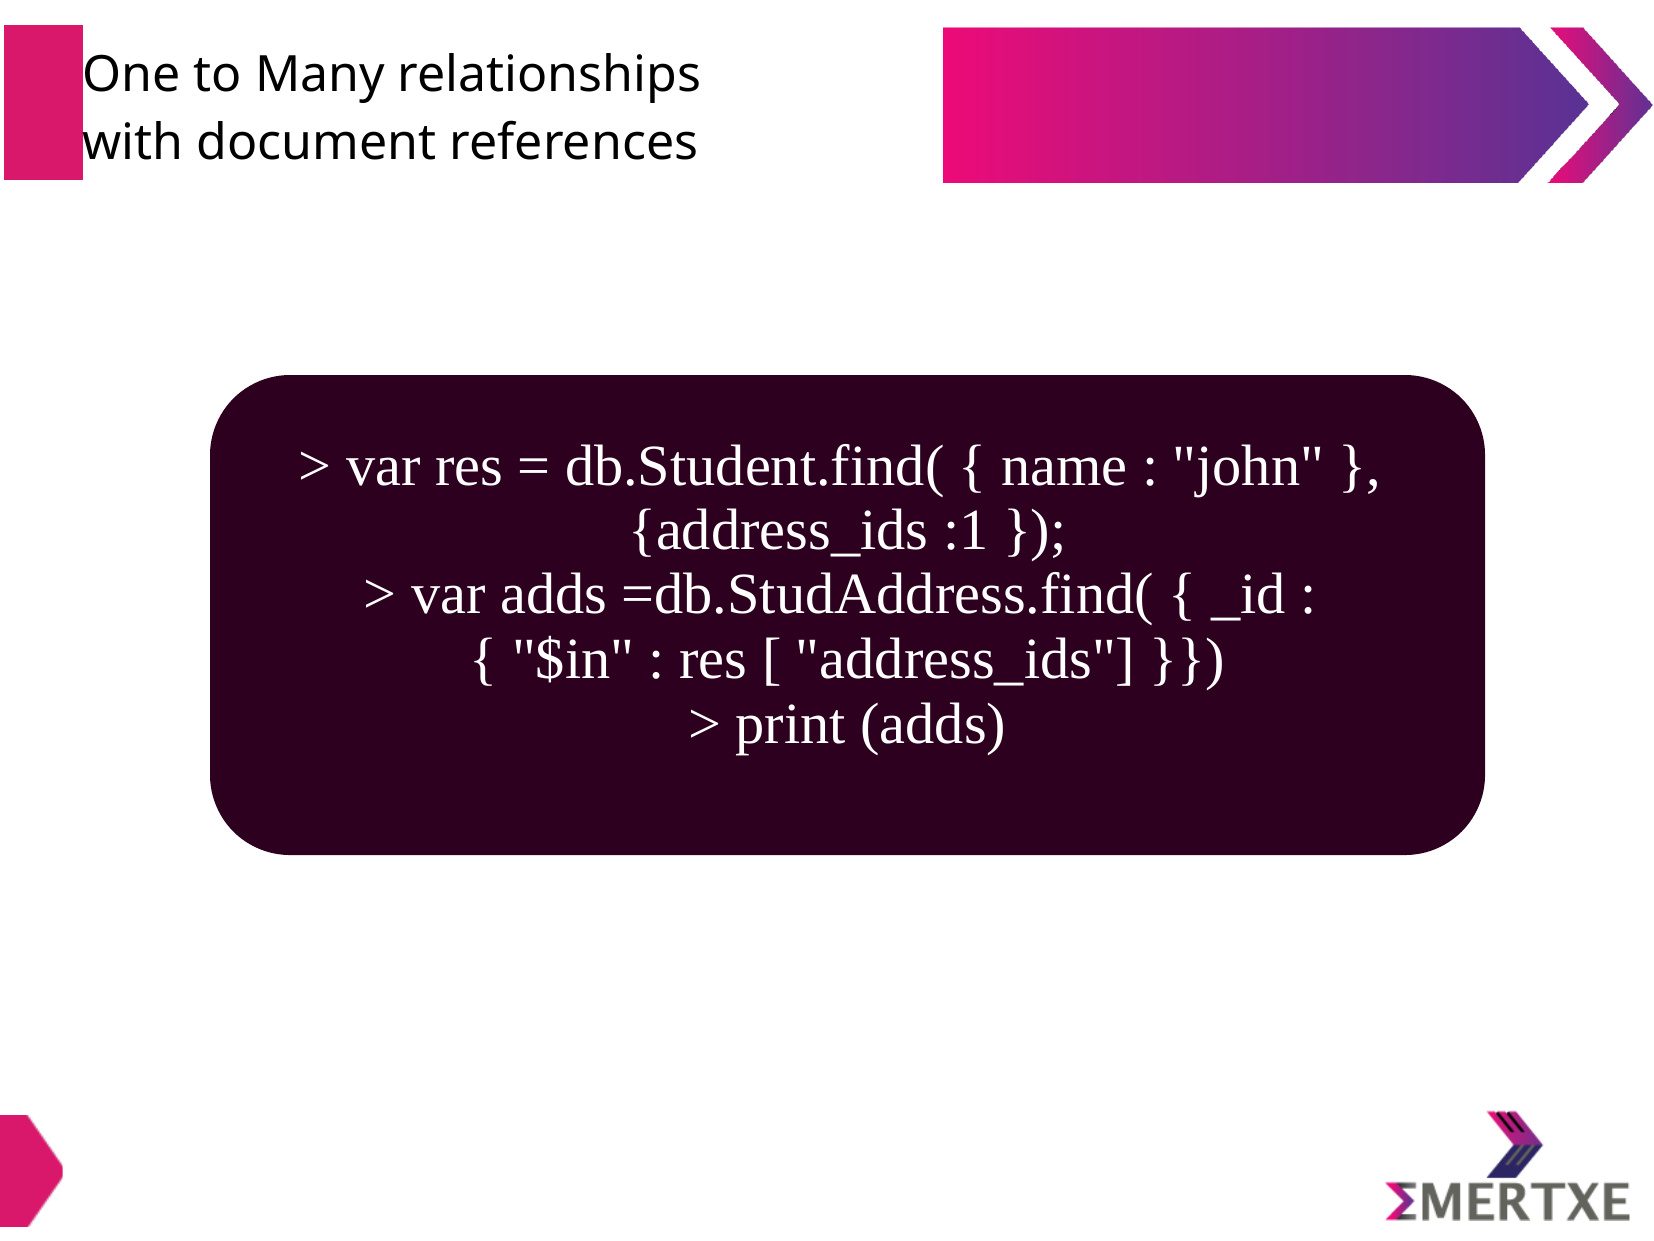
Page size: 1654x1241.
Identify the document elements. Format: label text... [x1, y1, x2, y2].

picture [1571, 27, 1653, 183]
text_box > var res = db.Student.find( { name : "john" }, {address_ids :1 }); > var adds =db.StudAddress.find( { _id : { "$in" : res [ "address_ids"] }}) > print (adds) [210, 375, 1486, 856]
picture [1385, 1107, 1631, 1221]
title One to Many relationships with document references [82, 2, 1571, 210]
